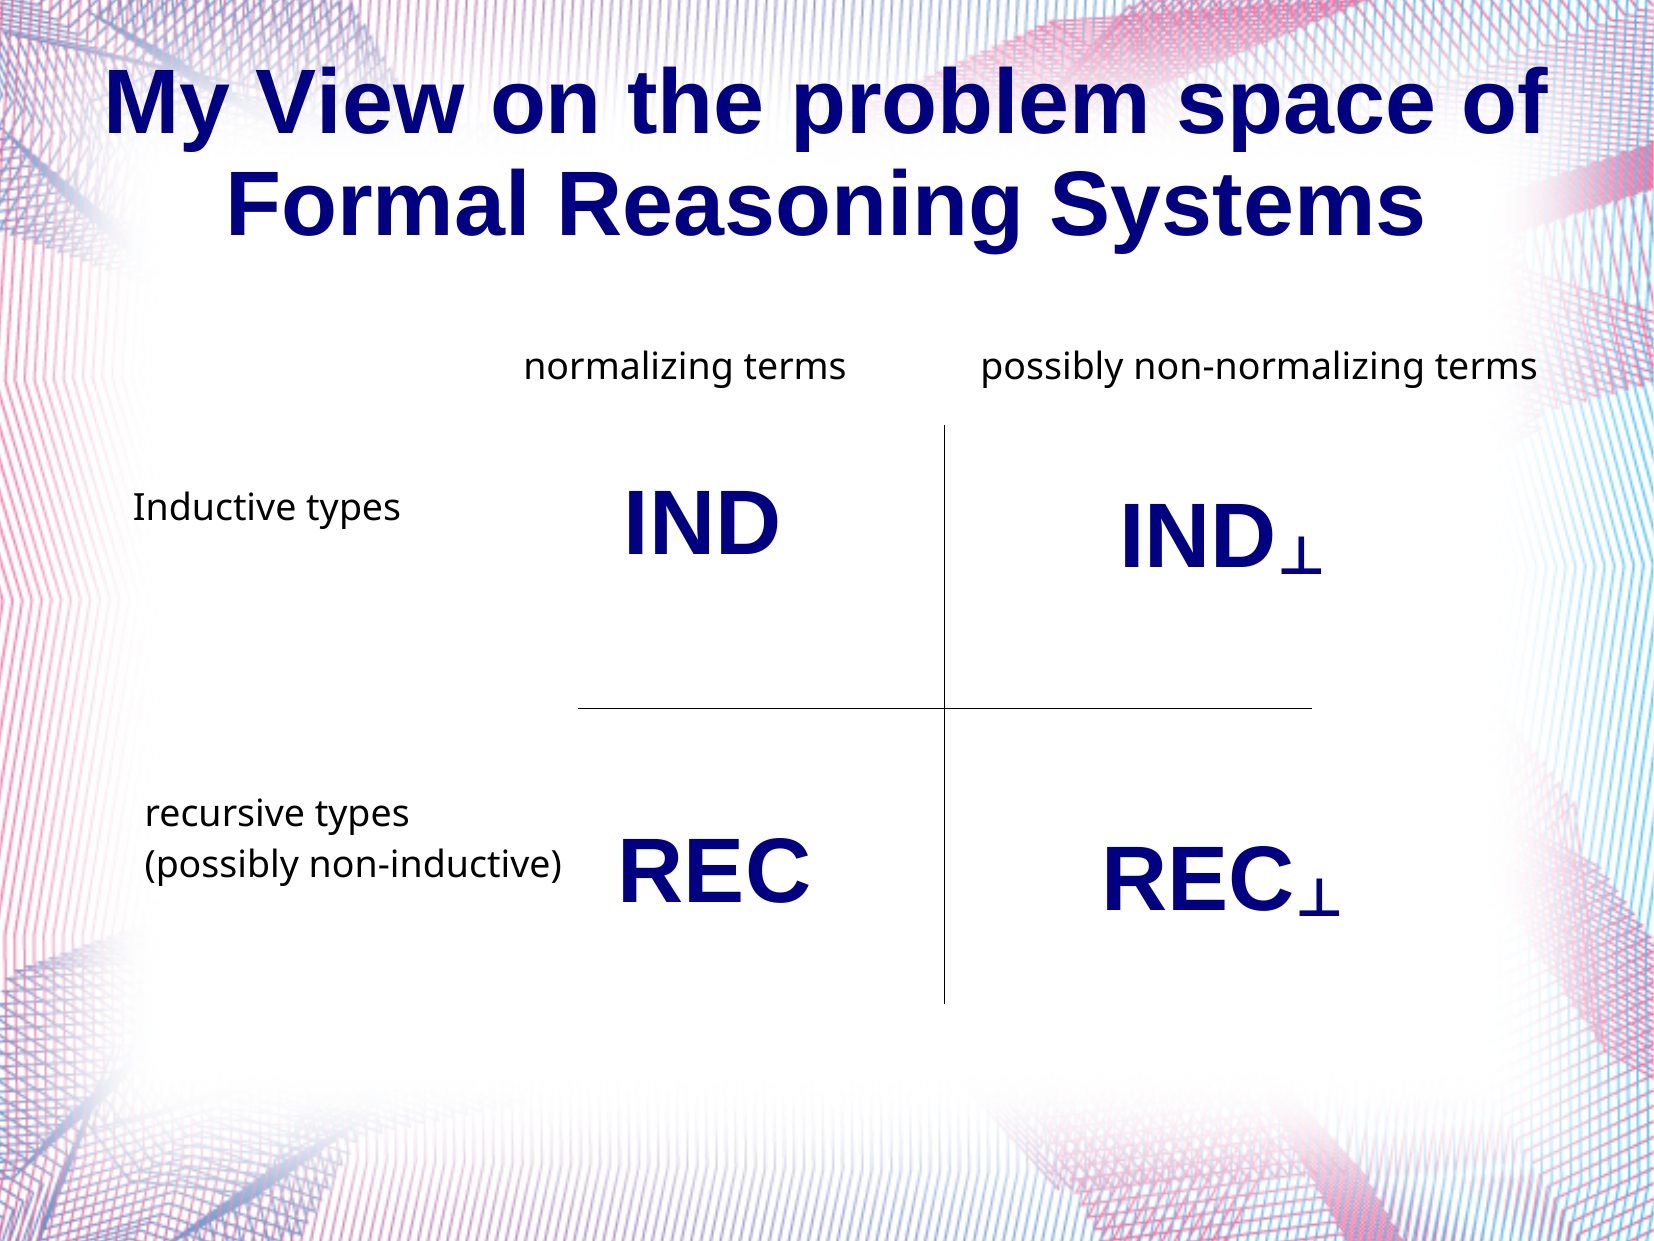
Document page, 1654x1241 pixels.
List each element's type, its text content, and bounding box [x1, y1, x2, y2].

title My View on the problem space of Formal Reasoning Systems [82, 49, 1571, 257]
title REC [602, 808, 827, 934]
title REC⊥ [1074, 812, 1371, 945]
picture [0, 0, 1654, 1241]
title IND⊥ [1074, 469, 1371, 603]
text_box possibly non-normalizing terms [965, 331, 1536, 390]
text_box Inductive types [118, 473, 406, 532]
text_box normalizing terms [508, 331, 851, 390]
title IND [590, 460, 815, 586]
text_box recursive types (possibly non-inductive) [129, 779, 572, 881]
